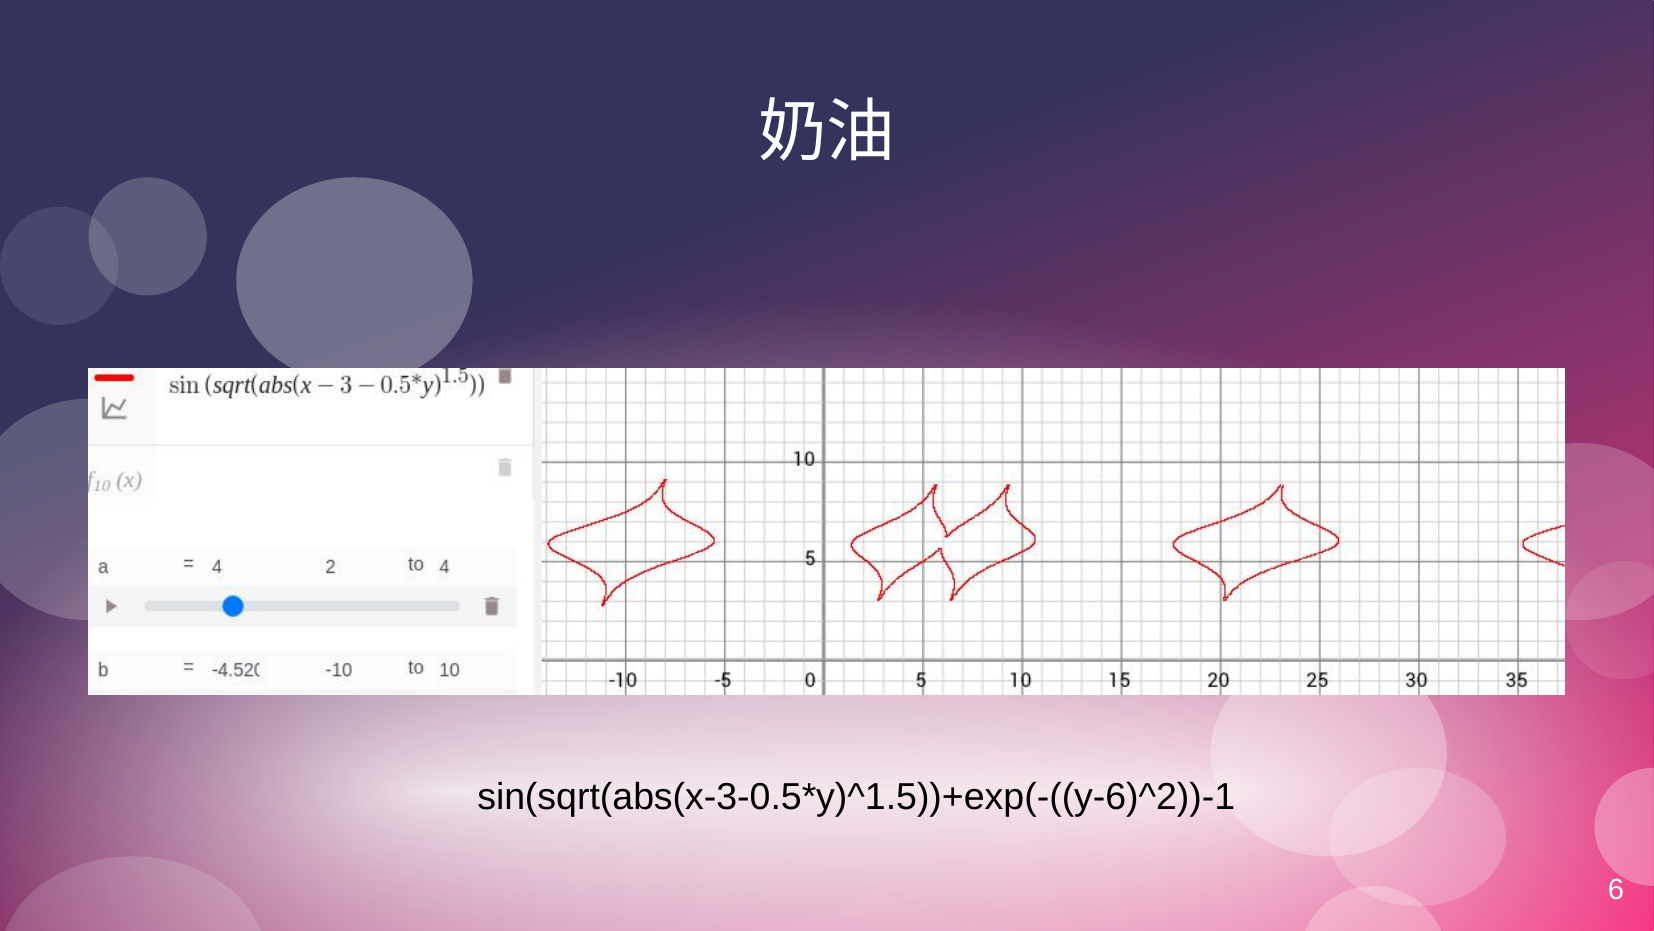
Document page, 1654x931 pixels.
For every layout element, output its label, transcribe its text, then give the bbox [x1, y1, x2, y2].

title 奶油 [88, 44, 1565, 207]
picture [88, 368, 1565, 695]
text_box sin(sqrt(abs(x-3-0.5*y)^1.5))+exp(-((y-6)^2))-1 [177, 767, 1536, 825]
